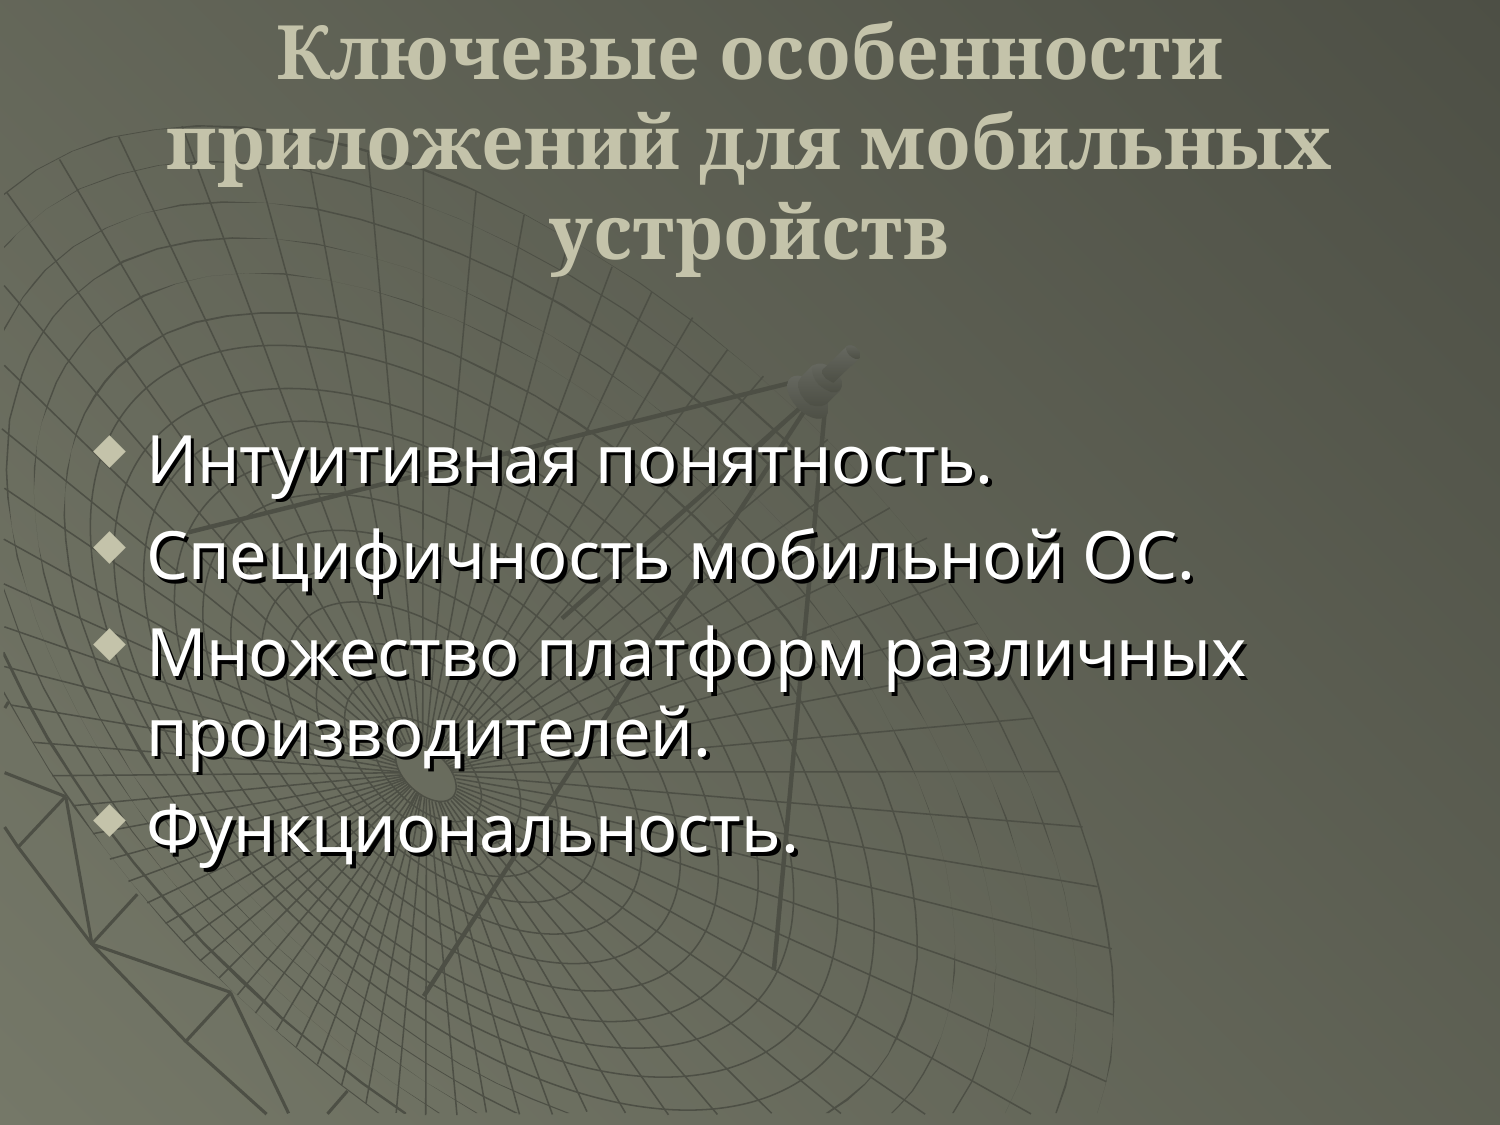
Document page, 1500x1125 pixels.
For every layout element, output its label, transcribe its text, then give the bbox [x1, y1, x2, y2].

list Интуитивная понятность. Специфичность мобильной ОС. Множество платформ различных производителей. Функциональность. [75, 408, 1426, 1006]
title Ключевые особенности приложений для мобильных устройств [75, 0, 1426, 282]
